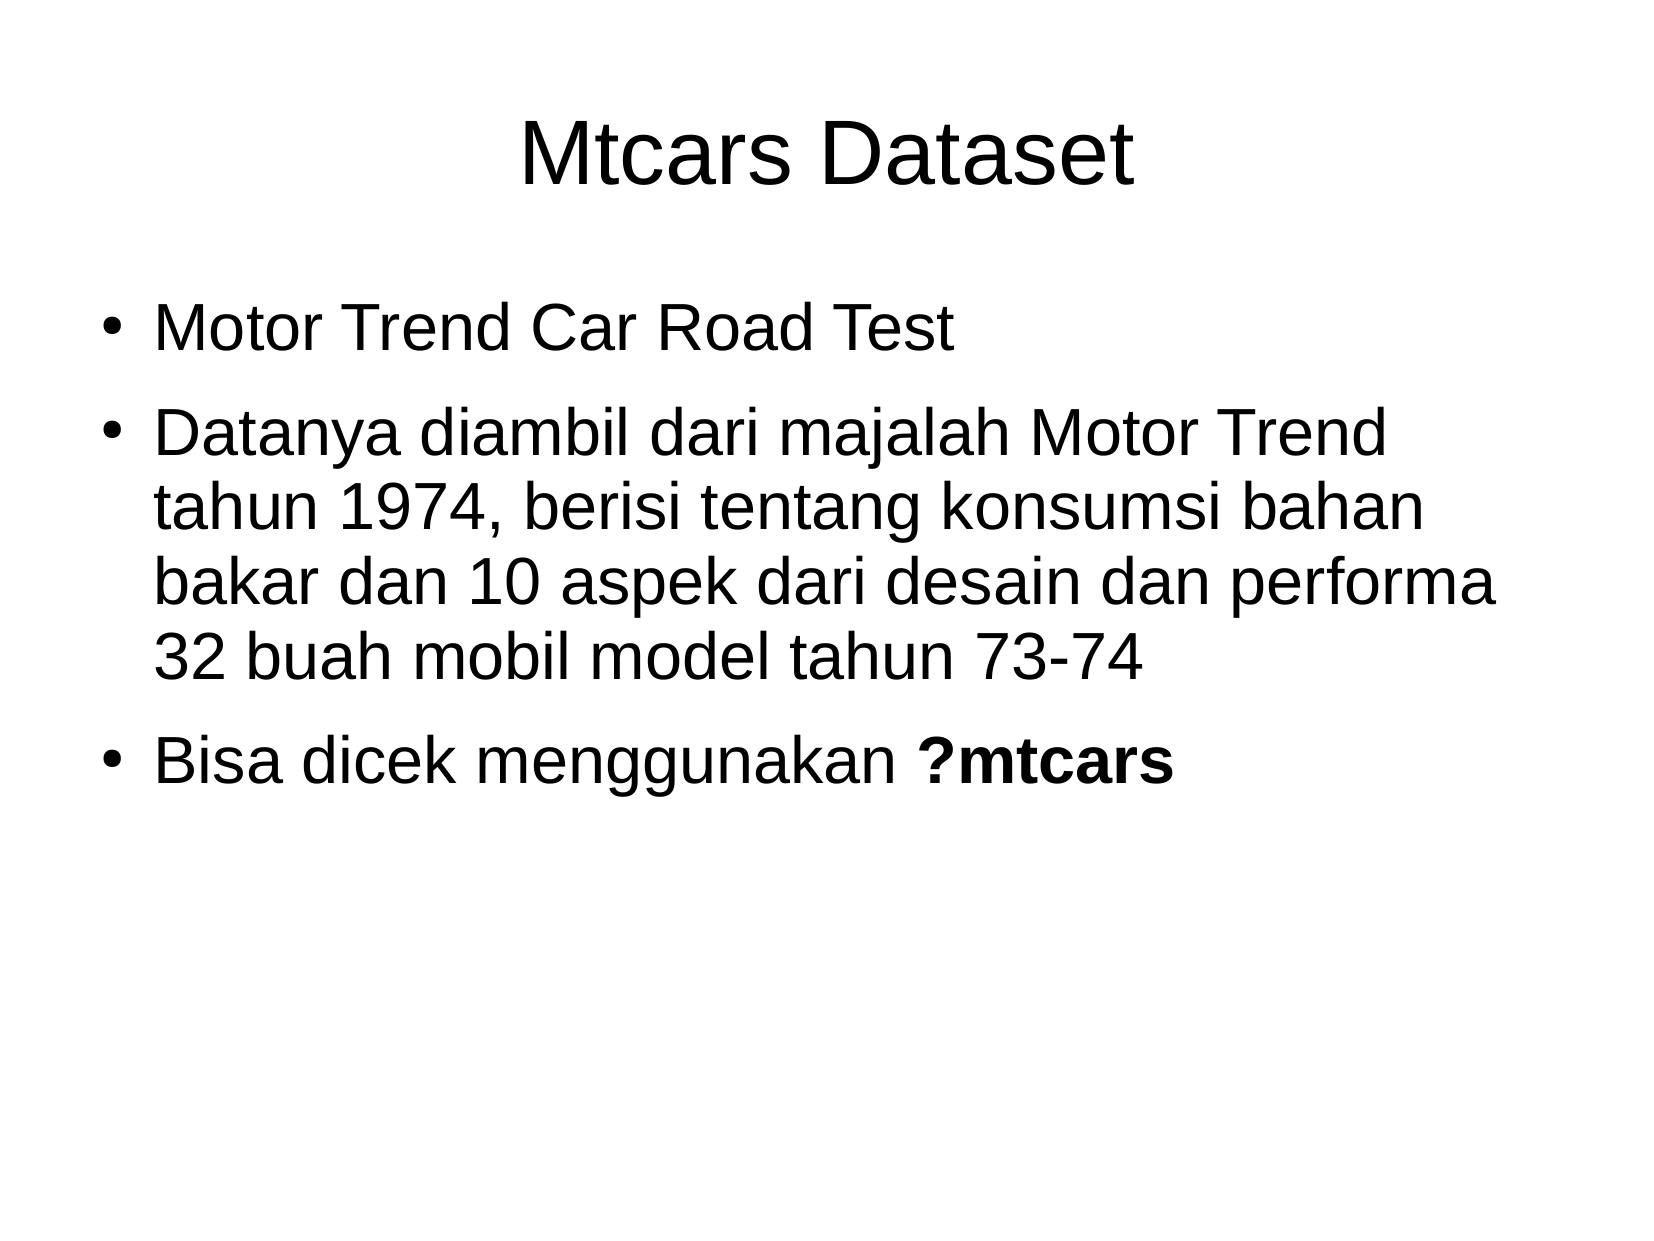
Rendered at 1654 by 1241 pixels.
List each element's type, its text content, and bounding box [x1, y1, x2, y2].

title Mtcars Dataset [82, 49, 1571, 257]
list Motor Trend Car Road Test Datanya diambil dari majalah Motor Trend tahun 1974, berisi tentang konsumsi bahan bakar dan 10 aspek dari desain dan performa 32 buah mobil model tahun 73-74 Bisa dicek menggunakan ?mtcars [82, 290, 1571, 1010]
